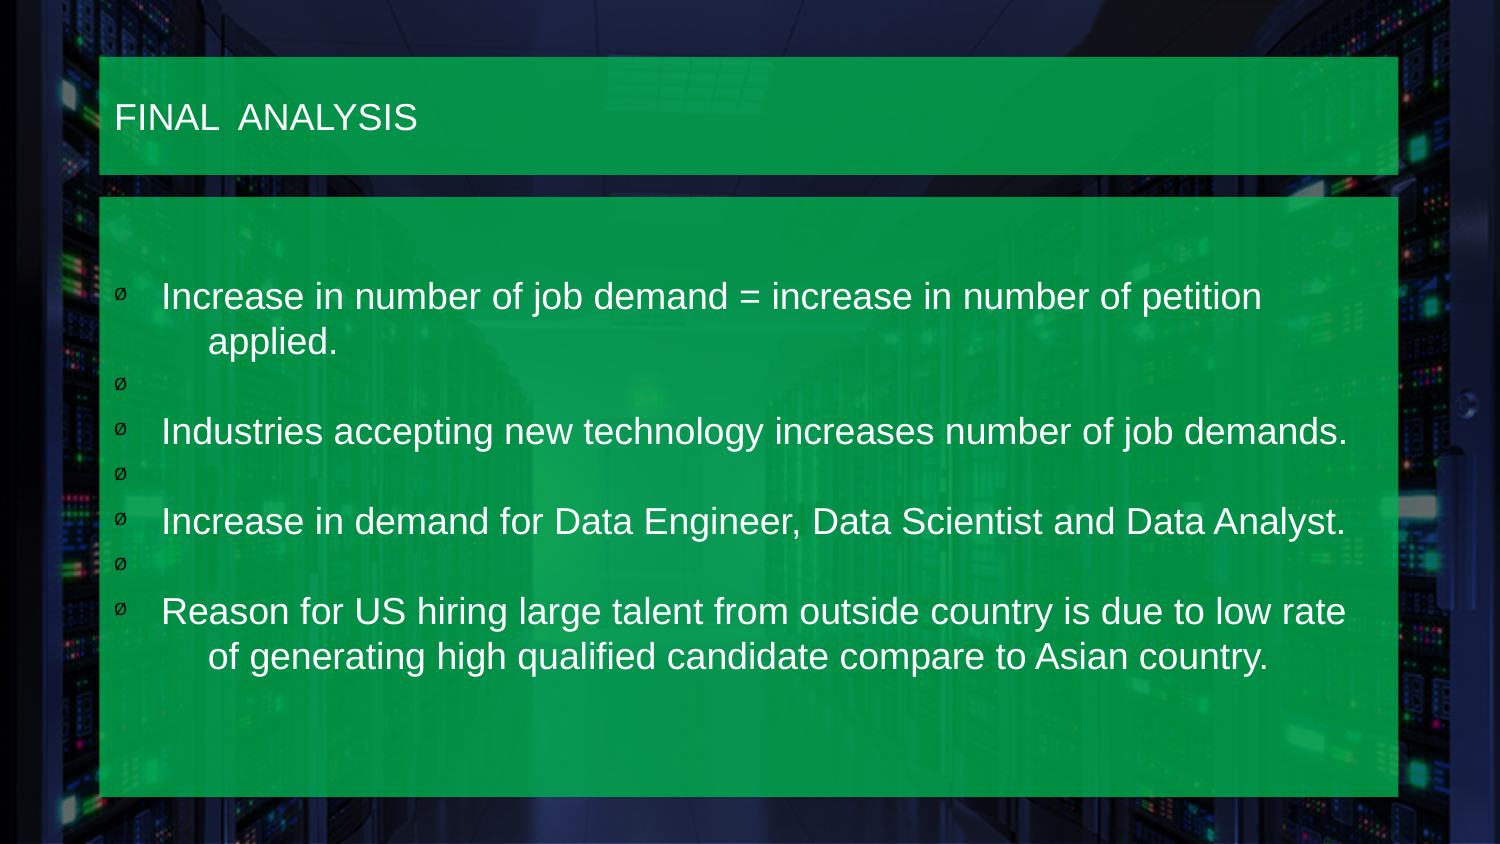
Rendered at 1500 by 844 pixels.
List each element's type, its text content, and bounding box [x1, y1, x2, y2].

text_box [0, 0, 1500, 844]
text_box FINAL ANALYSIS [99, 57, 1398, 175]
text_box Increase in number of job demand = increase in number of petition applied. Industries accepting new technology increases number of job demands. Increase in demand for Data Engineer, Data Scientist and Data Analyst. Reason for US hiring large talent from outside country is due to low rate of generating high qualified candidate compare to Asian country. [99, 197, 1398, 797]
